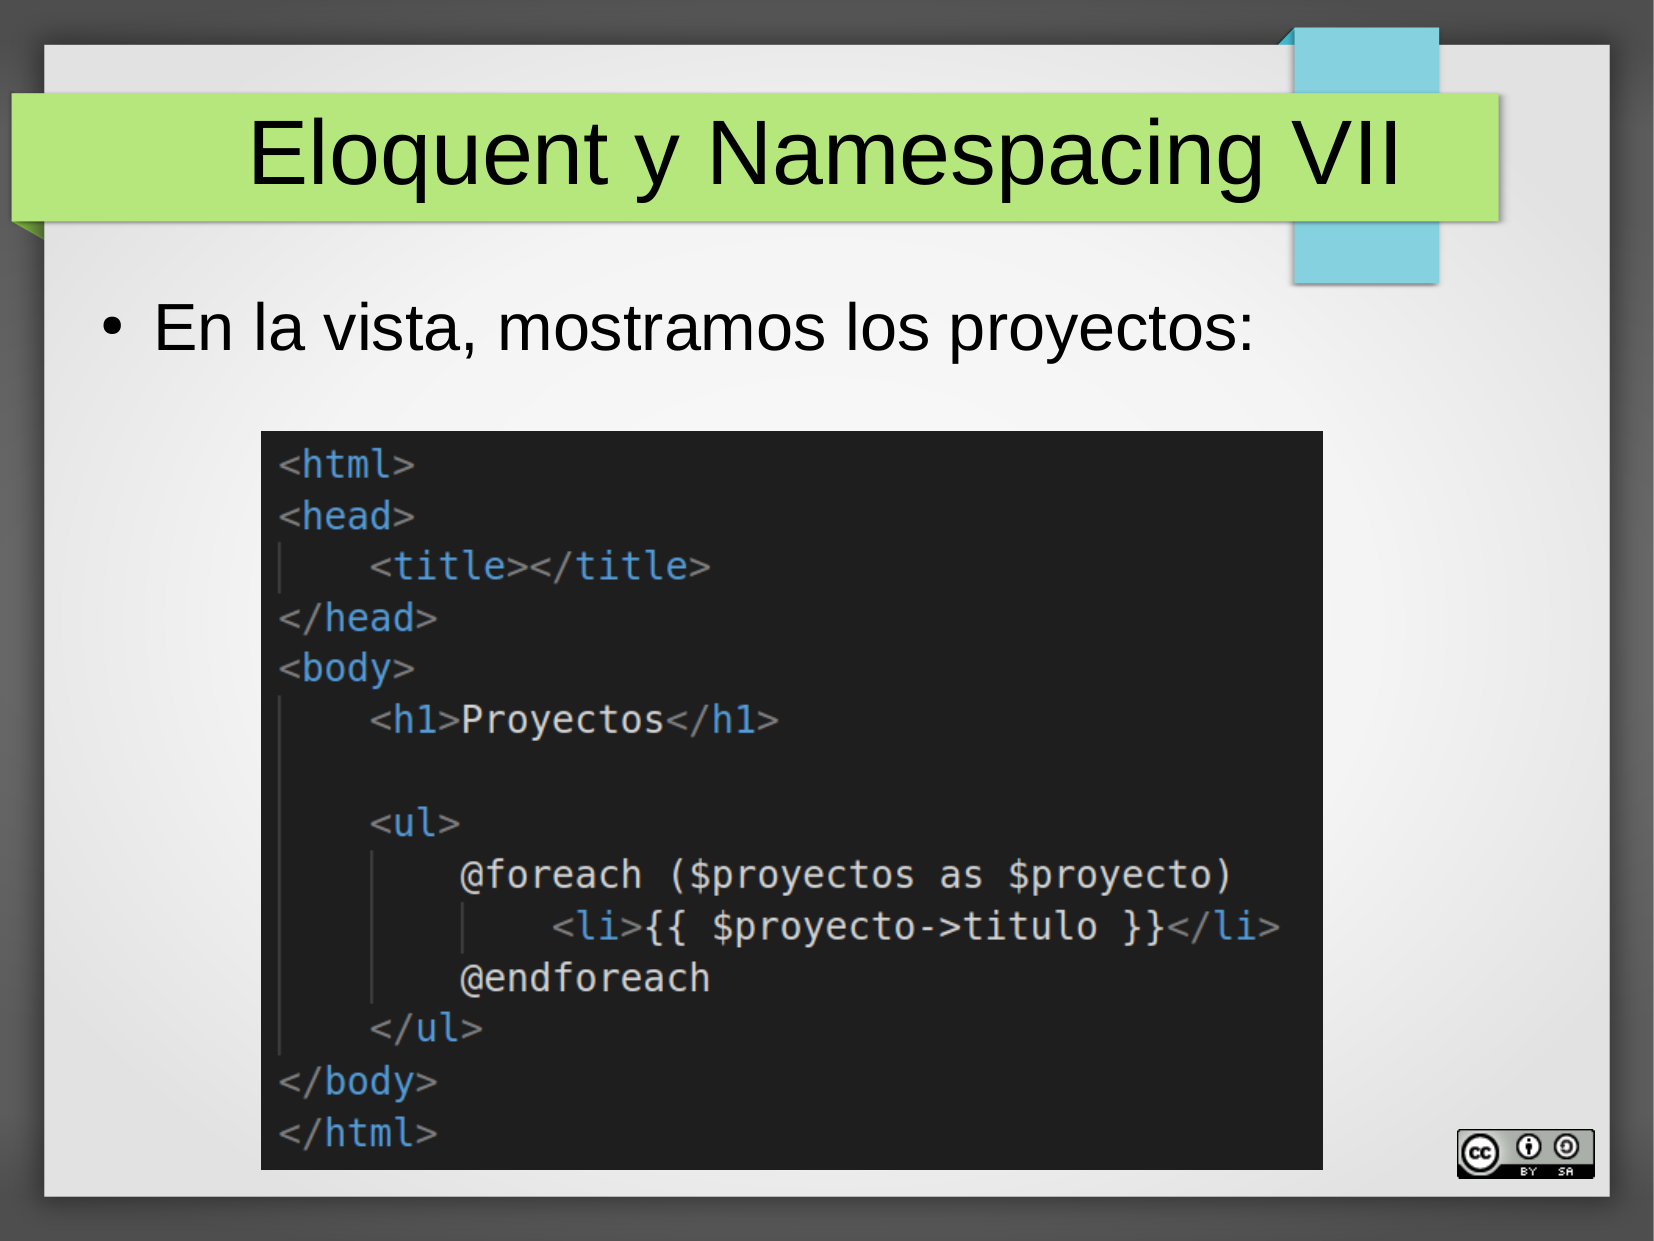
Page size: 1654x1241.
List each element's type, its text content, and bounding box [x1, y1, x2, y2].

list En la vista, mostramos los proyectos: [82, 290, 1571, 1099]
picture [0, 0, 1654, 1241]
title Eloquent y Namespacing VII [82, 49, 1571, 257]
